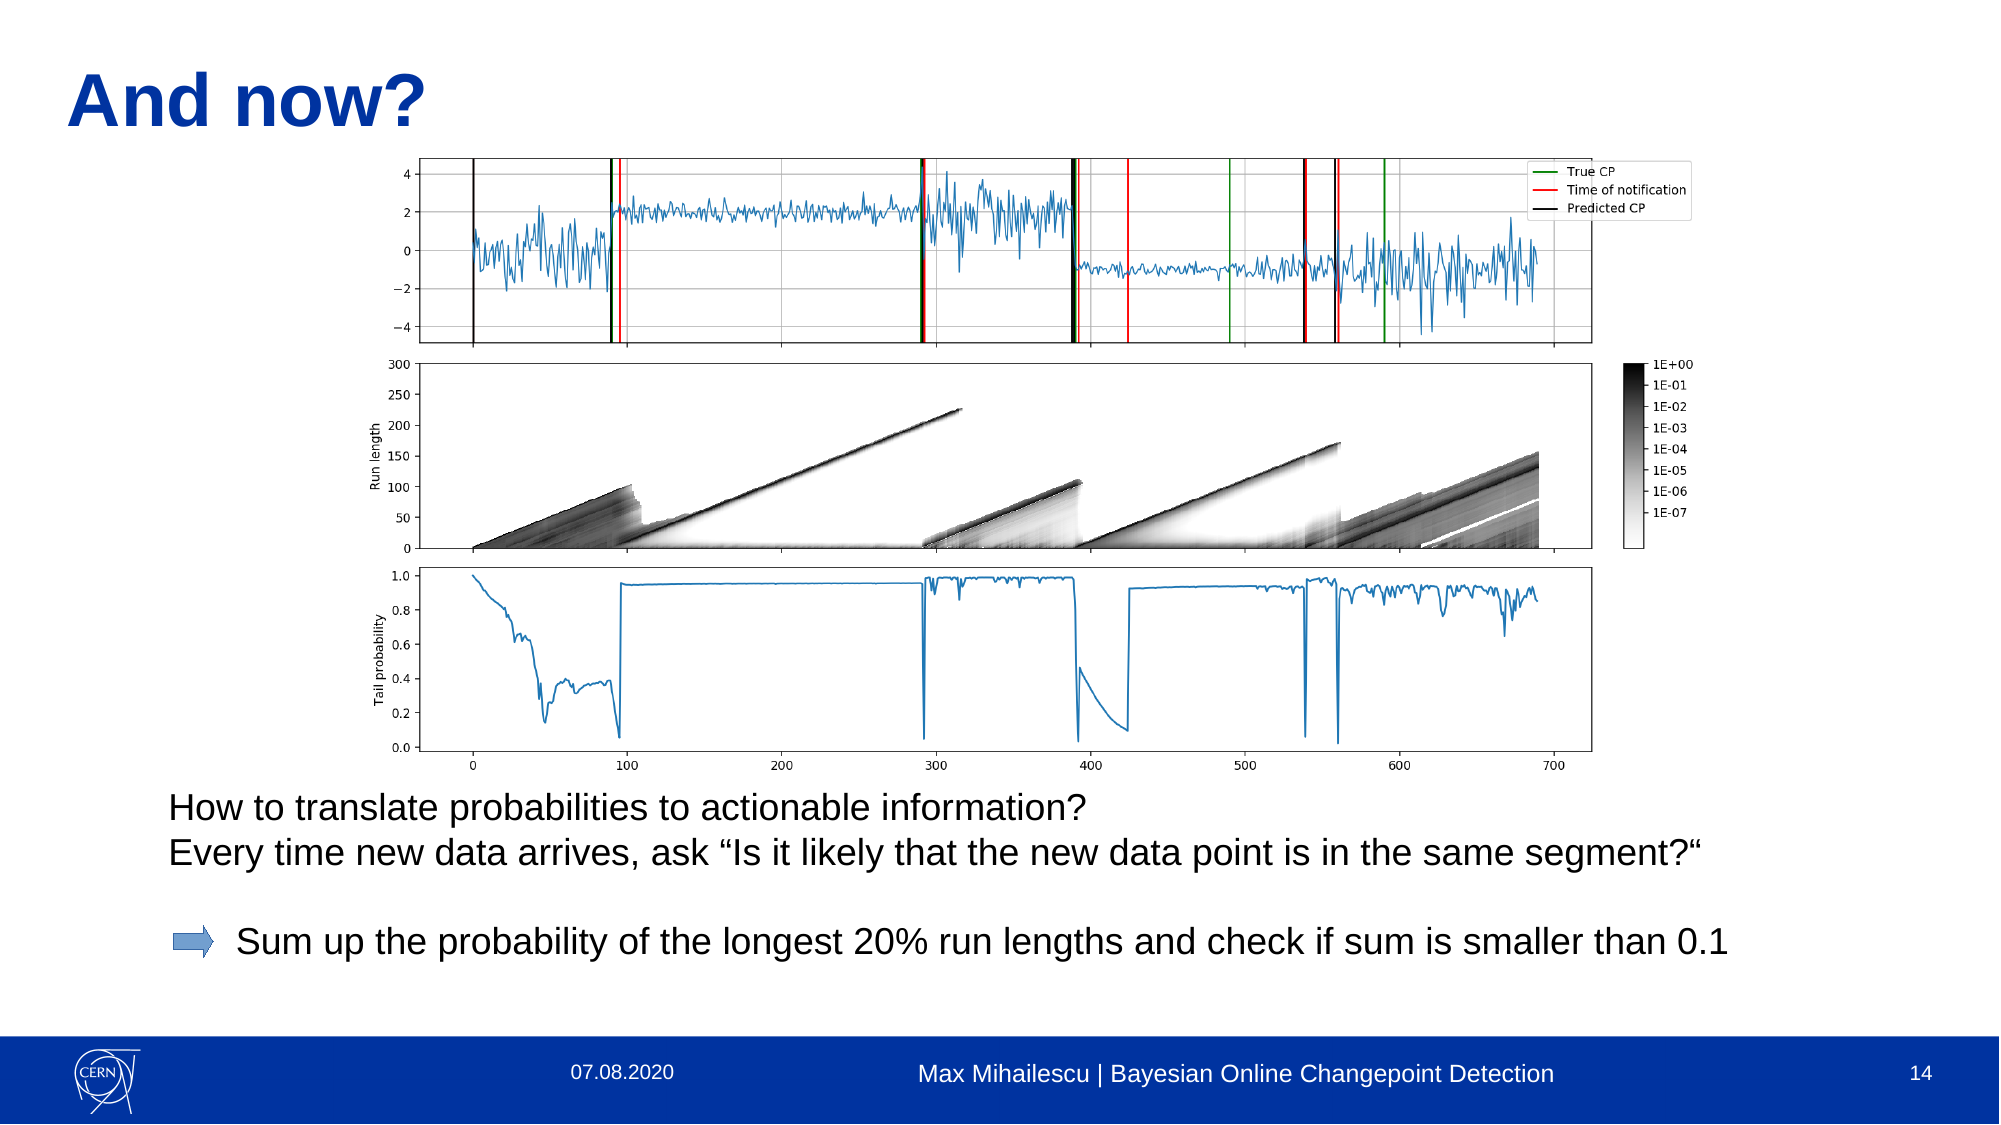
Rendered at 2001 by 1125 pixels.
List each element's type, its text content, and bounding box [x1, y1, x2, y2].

text_box And now? [66, 61, 1932, 235]
text_box [173, 925, 214, 958]
text_box Max Mihailescu | Bayesian Online Changepoint Detection [698, 1042, 1776, 1102]
picture [0, 1036, 1999, 1124]
picture [366, 155, 1697, 776]
text_box How to translate probabilities to actionable information? Every time new data arrives, ask “Is it likely that the new data point is in the same segment?“ [153, 775, 1748, 892]
text_box <Foliennummer> [1822, 1042, 1933, 1102]
text_box Sum up the probability of the longest 20% run lengths and check if sum is smaller than 0.1 [221, 909, 1772, 962]
text_box 07.08.2020 [543, 1041, 674, 1101]
